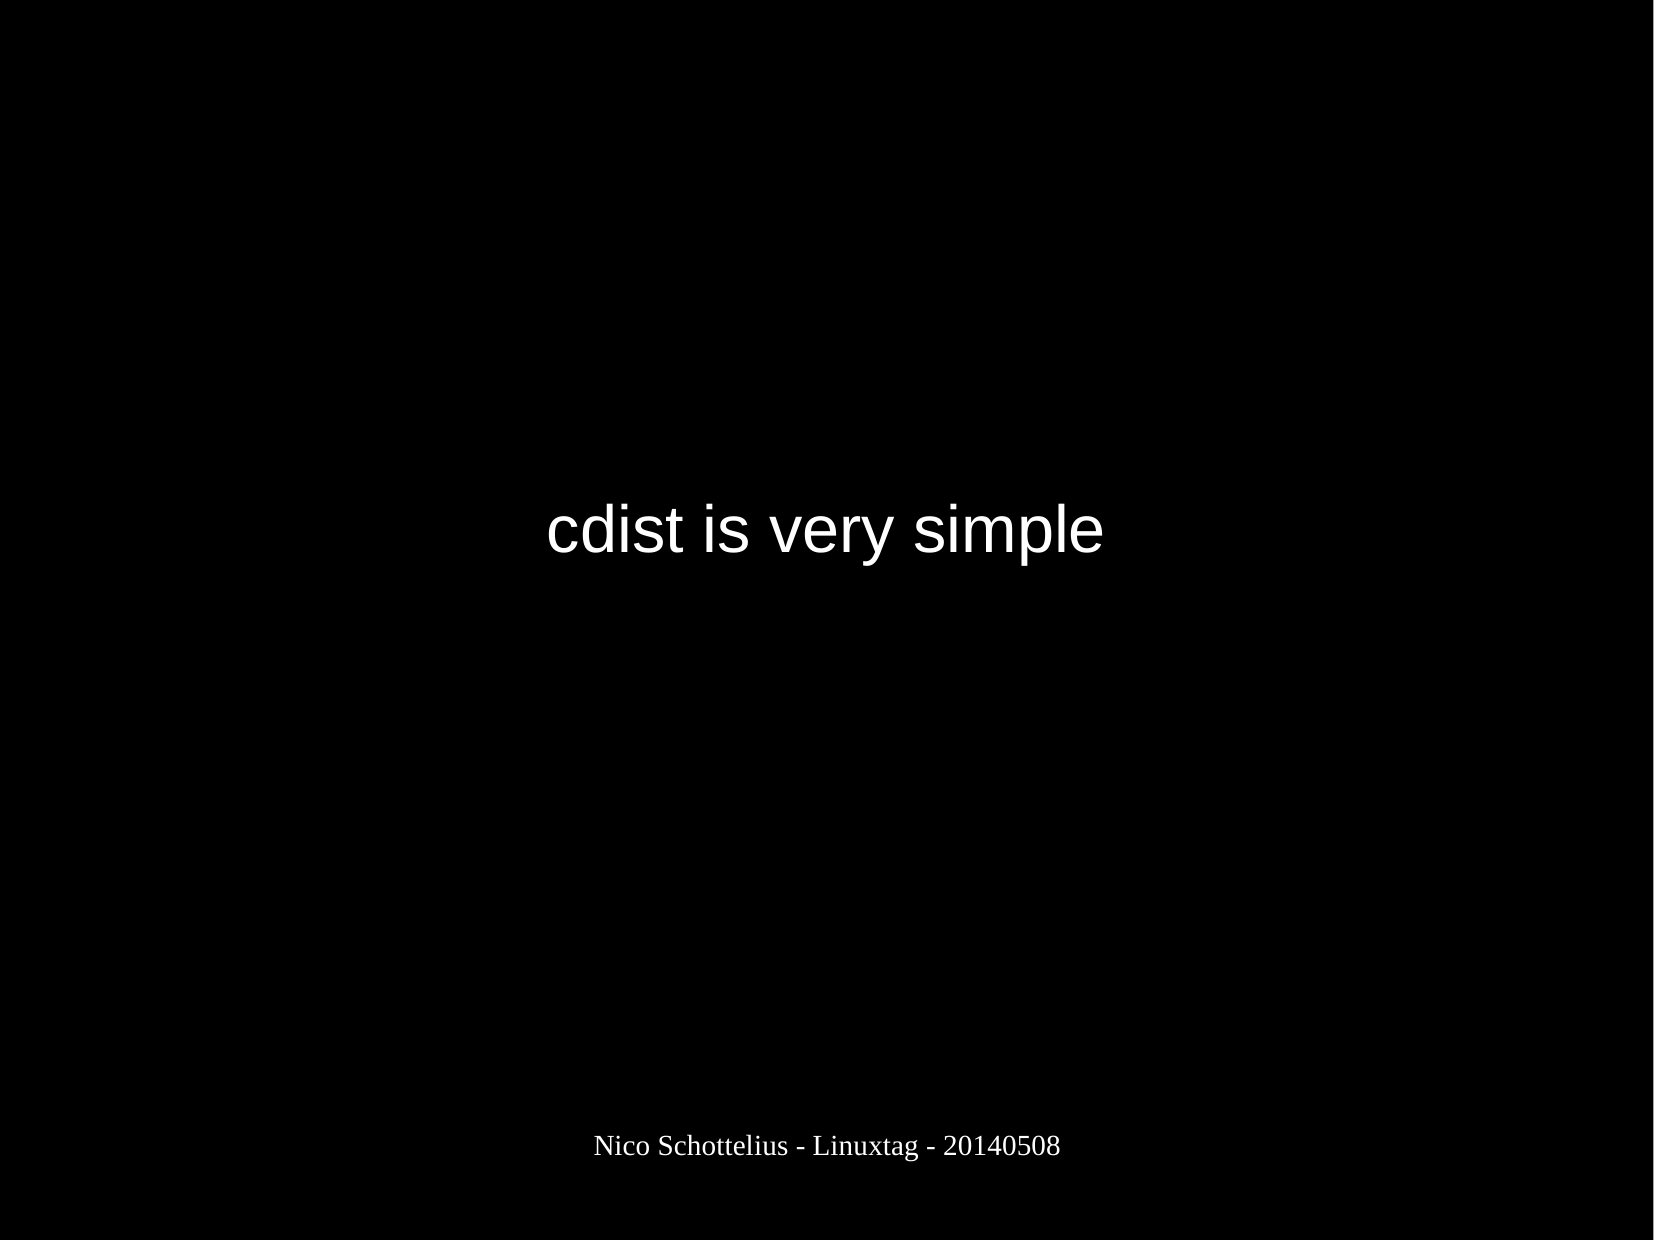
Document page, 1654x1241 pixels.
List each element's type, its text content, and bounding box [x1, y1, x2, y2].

subtitle cdist is very simple [82, 49, 1571, 1010]
